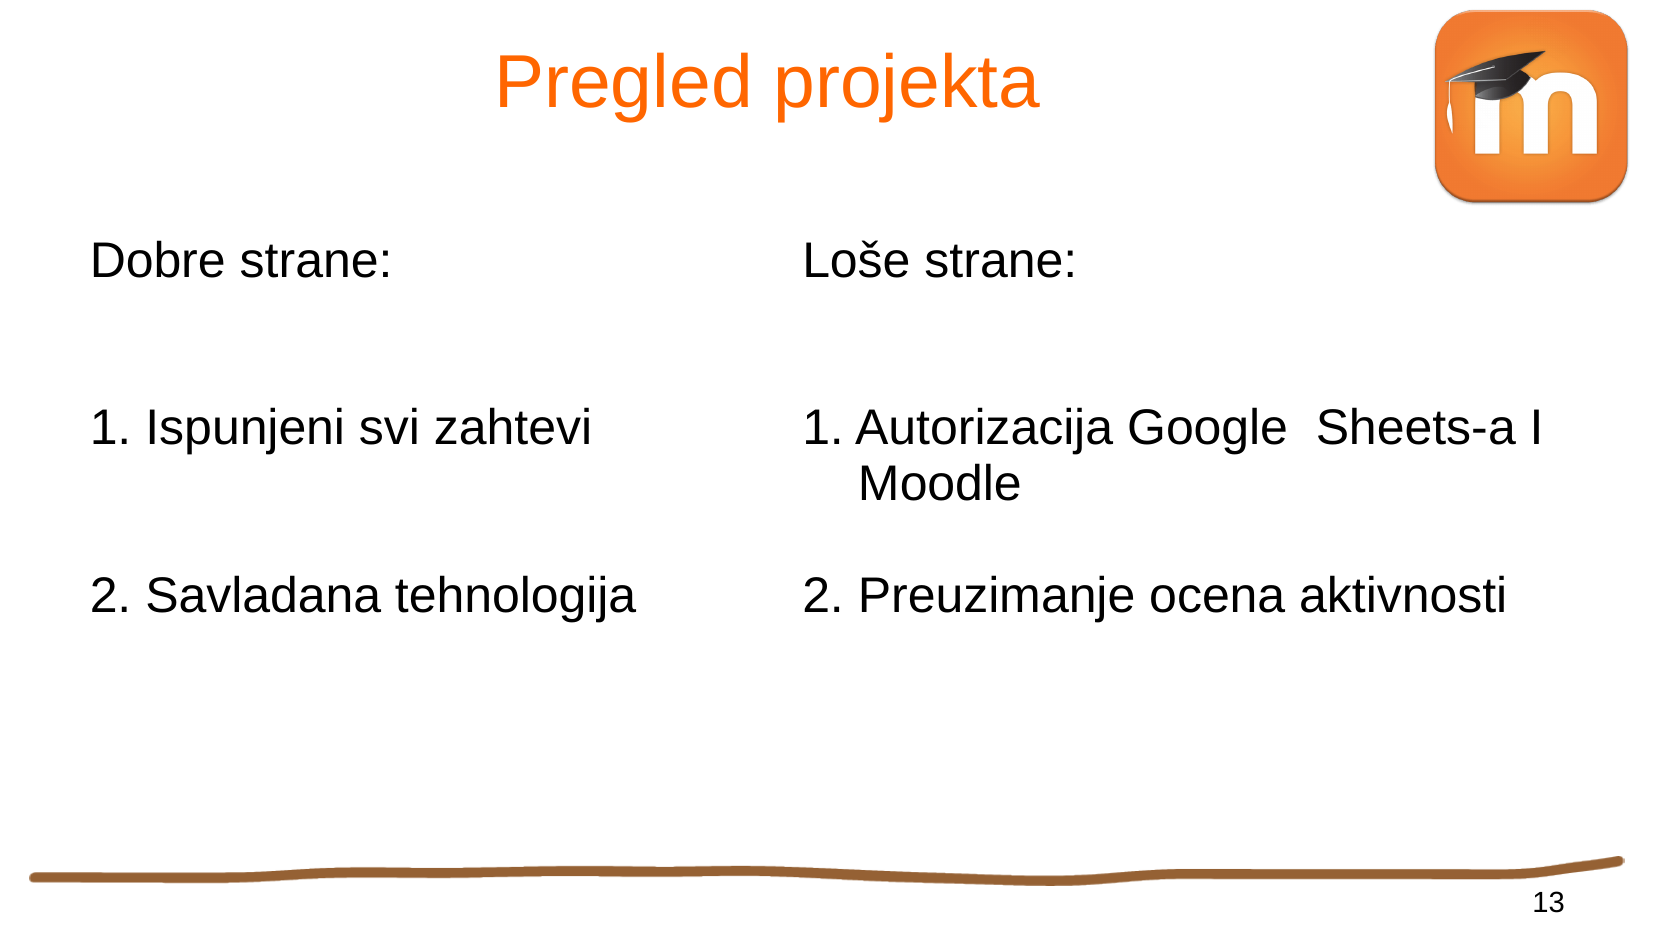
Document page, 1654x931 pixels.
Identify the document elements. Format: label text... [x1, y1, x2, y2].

text_box Dobre strane: 1. Ispunjeni svi zahtevi 2. Savladana tehnologija [75, 225, 676, 854]
picture [1425, 0, 1637, 212]
text_box Loše strane: 1. Autorizacija Google Sheets-a I Moodle 2. Preuzimanje ocena aktivnosti [787, 225, 1576, 751]
picture [29, 856, 1625, 886]
title Pregled projekta [88, 29, 1425, 133]
